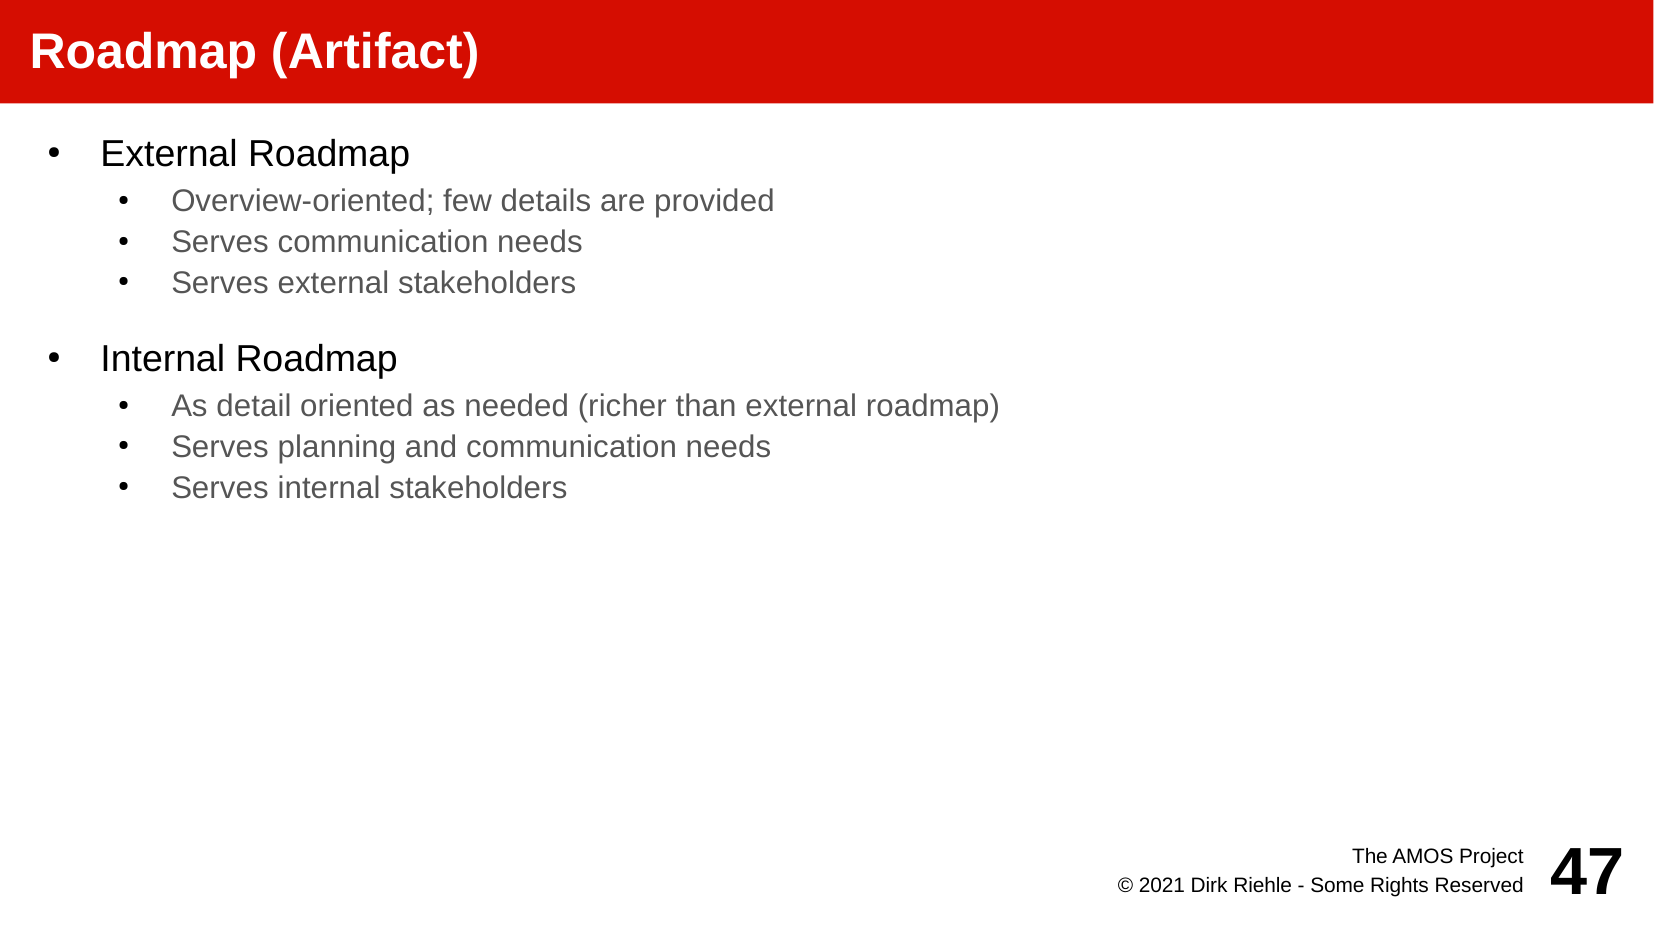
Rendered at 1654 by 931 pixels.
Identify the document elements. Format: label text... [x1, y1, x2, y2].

list External Roadmap Overview-oriented; few details are provided Serves communication needs Serves external stakeholders Internal Roadmap As detail oriented as needed (richer than external roadmap) Serves planning and communication needs Serves internal stakeholders [29, 132, 1625, 813]
title Roadmap (Artifact) [0, 0, 1654, 104]
